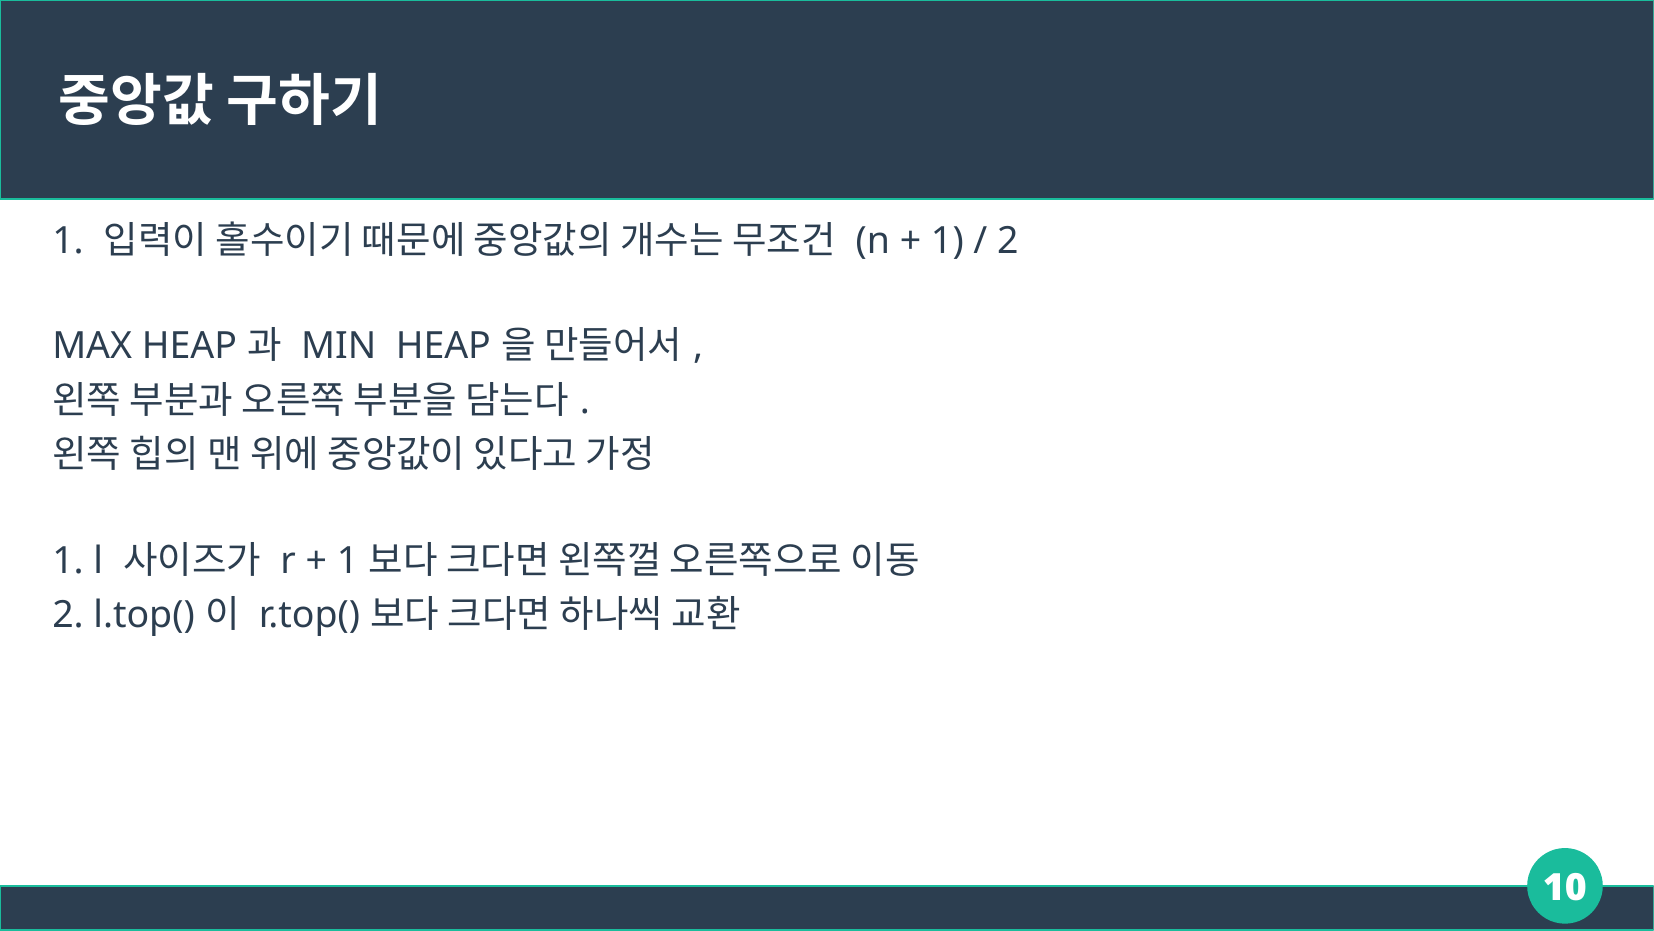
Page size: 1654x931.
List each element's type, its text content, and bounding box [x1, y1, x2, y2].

text_box 1. 입력이 홀수이기 때문에 중앙값의 개수는 무조건 (n + 1) / 2 MAX HEAP과 MIN HEAP을 만들어서, 왼쪽 부분과 오른쪽 부분을 담는다. 왼쪽 힙의 맨 위에 중앙값이 있다고 가정 1. l 사이즈가 r + 1보다 크다면 왼쪽껄 오른쪽으로 이동 2. l.top()이 r.top()보다 크다면 하나씩 교환 [37, 202, 1388, 863]
title 중앙값 구하기 [59, 37, 1595, 155]
